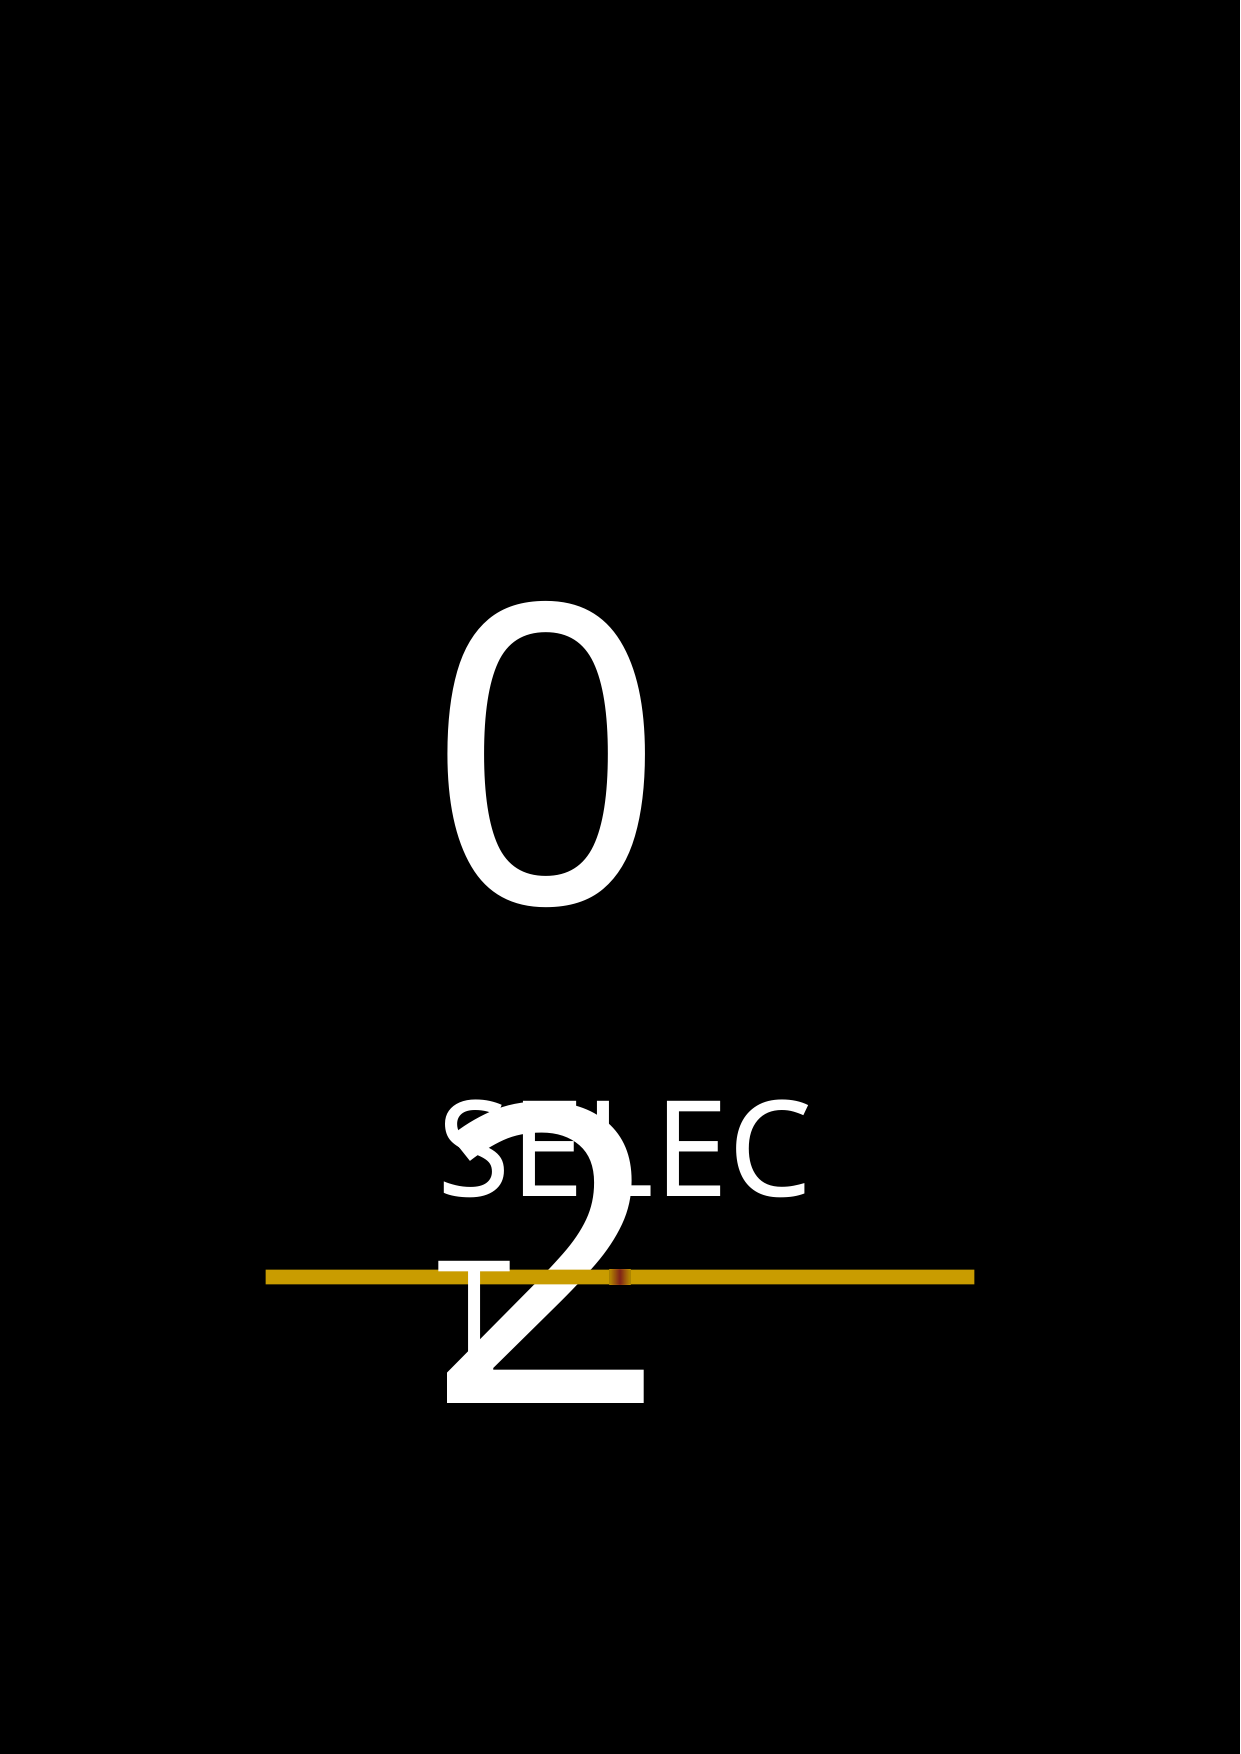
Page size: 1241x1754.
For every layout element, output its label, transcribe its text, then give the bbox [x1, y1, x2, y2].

text_box 02 [427, 487, 861, 1045]
text_box SELECT [437, 1063, 846, 1270]
text_box [480, 1269, 975, 1285]
text_box [265, 1269, 468, 1285]
